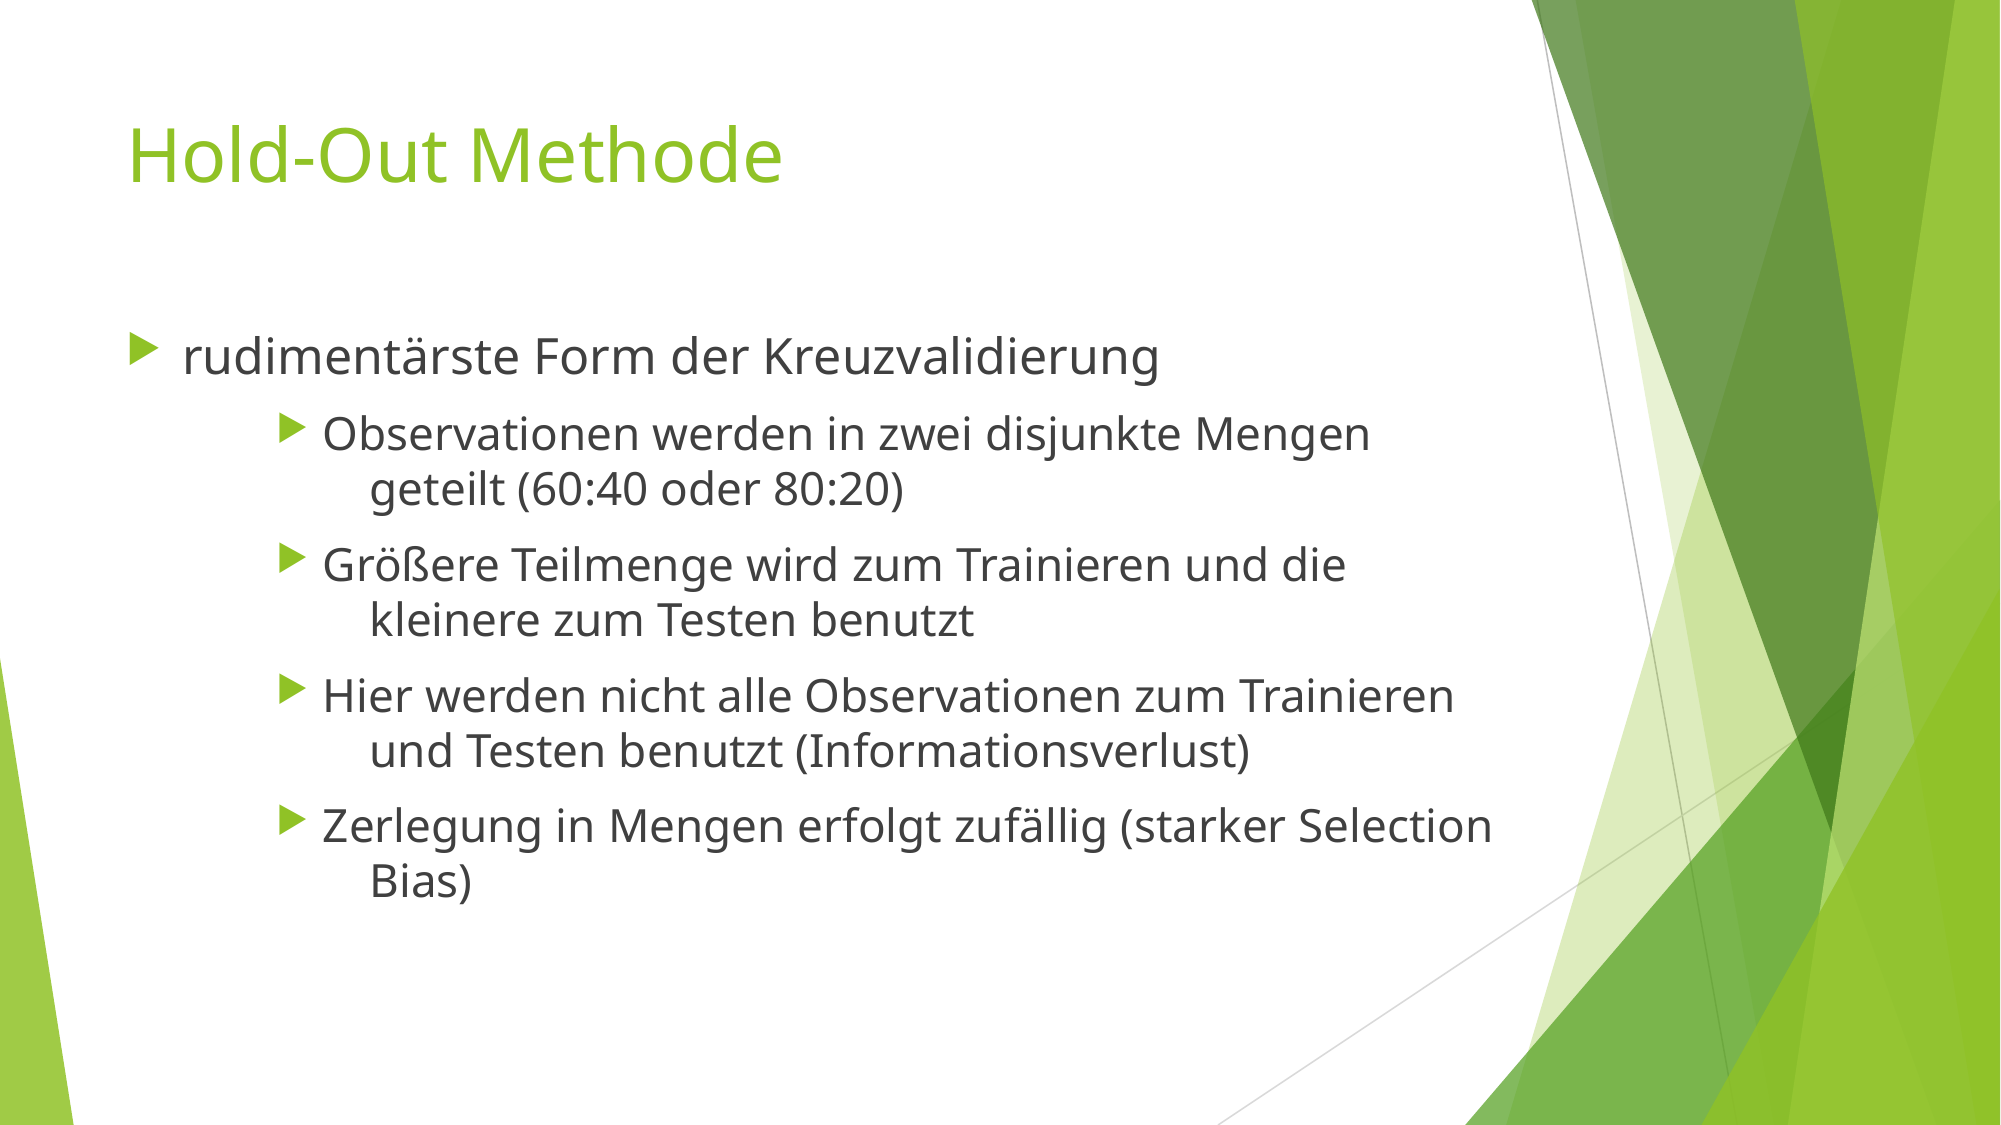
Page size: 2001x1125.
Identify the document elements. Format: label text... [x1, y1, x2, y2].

title Hold-Out Methode [111, 99, 1522, 316]
list rudimentärste Form der Kreuzvalidierung Observationen werden in zwei disjunkte Mengen geteilt (60:40 oder 80:20) Größere Teilmenge wird zum Trainieren und die kleinere zum Testen benutzt Hier werden nicht alle Observationen zum Trainieren und Testen benutzt (Informationsverlust) Zerlegung in Mengen erfolgt zufällig (starker Selection Bias) [111, 316, 1522, 954]
